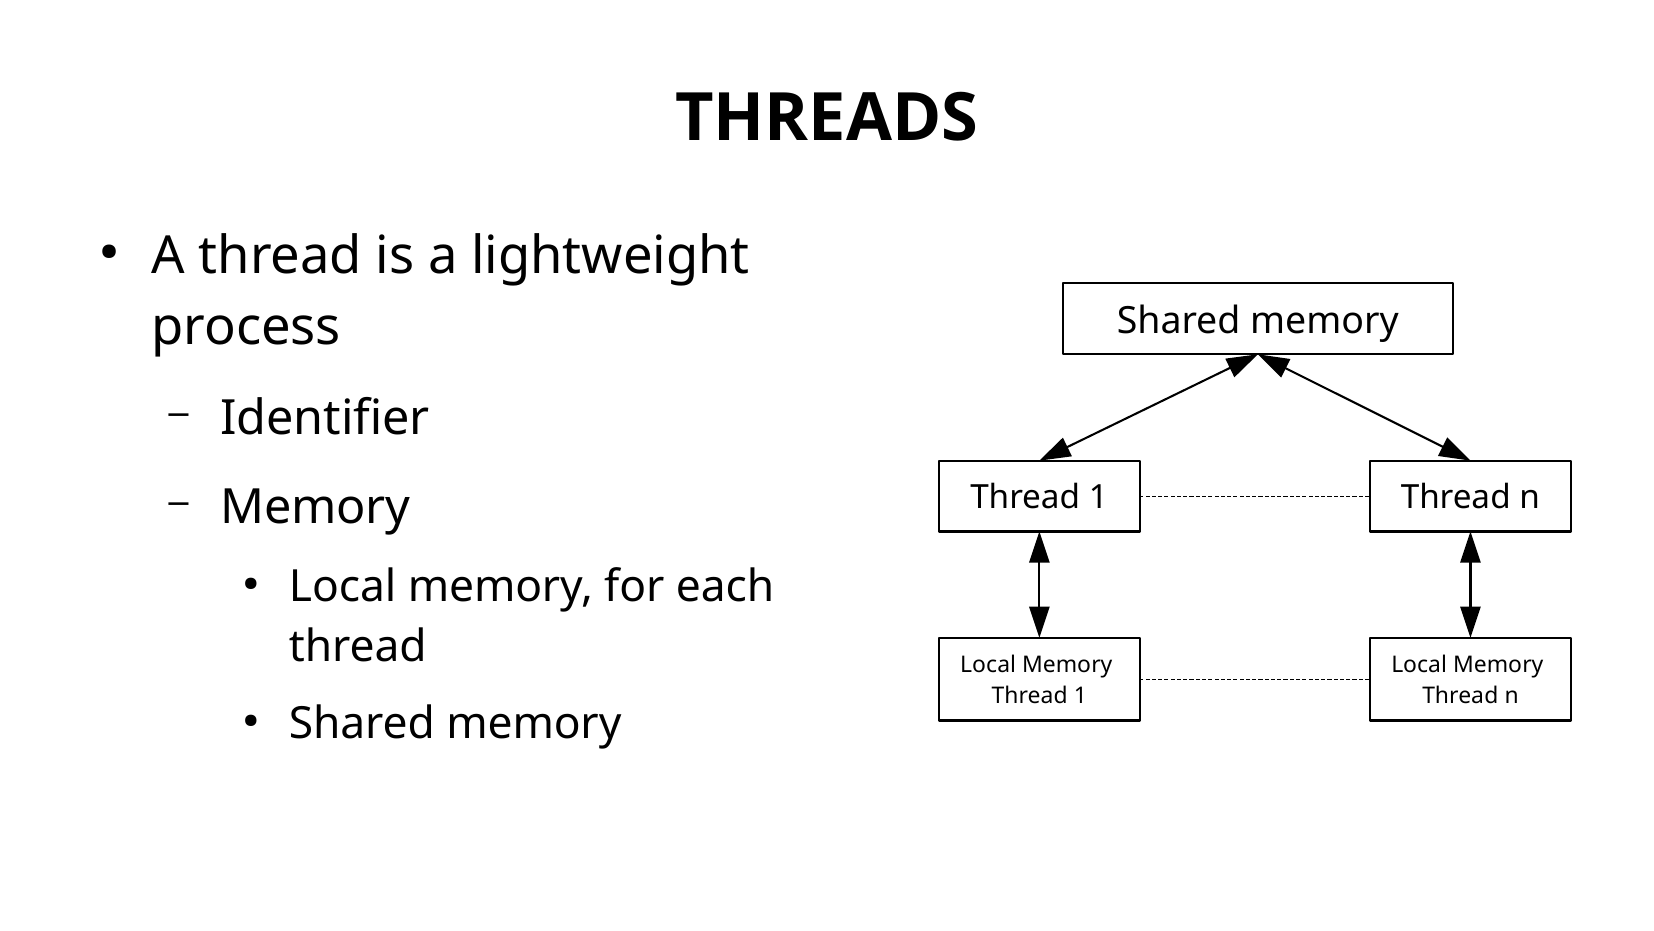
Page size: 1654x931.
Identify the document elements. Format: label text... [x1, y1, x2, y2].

title THREADS [82, 36, 1571, 193]
text_box Thread 1 [938, 460, 1140, 532]
text_box Local Memory Thread 1 [938, 637, 1140, 721]
text_box Local Memory Thread n [1370, 637, 1571, 721]
text_box Thread n [1370, 460, 1571, 532]
text_box Shared memory [1062, 283, 1453, 355]
list A thread is a lightweight process Identifier Memory Local memory, for each thread Shared memory [82, 217, 809, 757]
